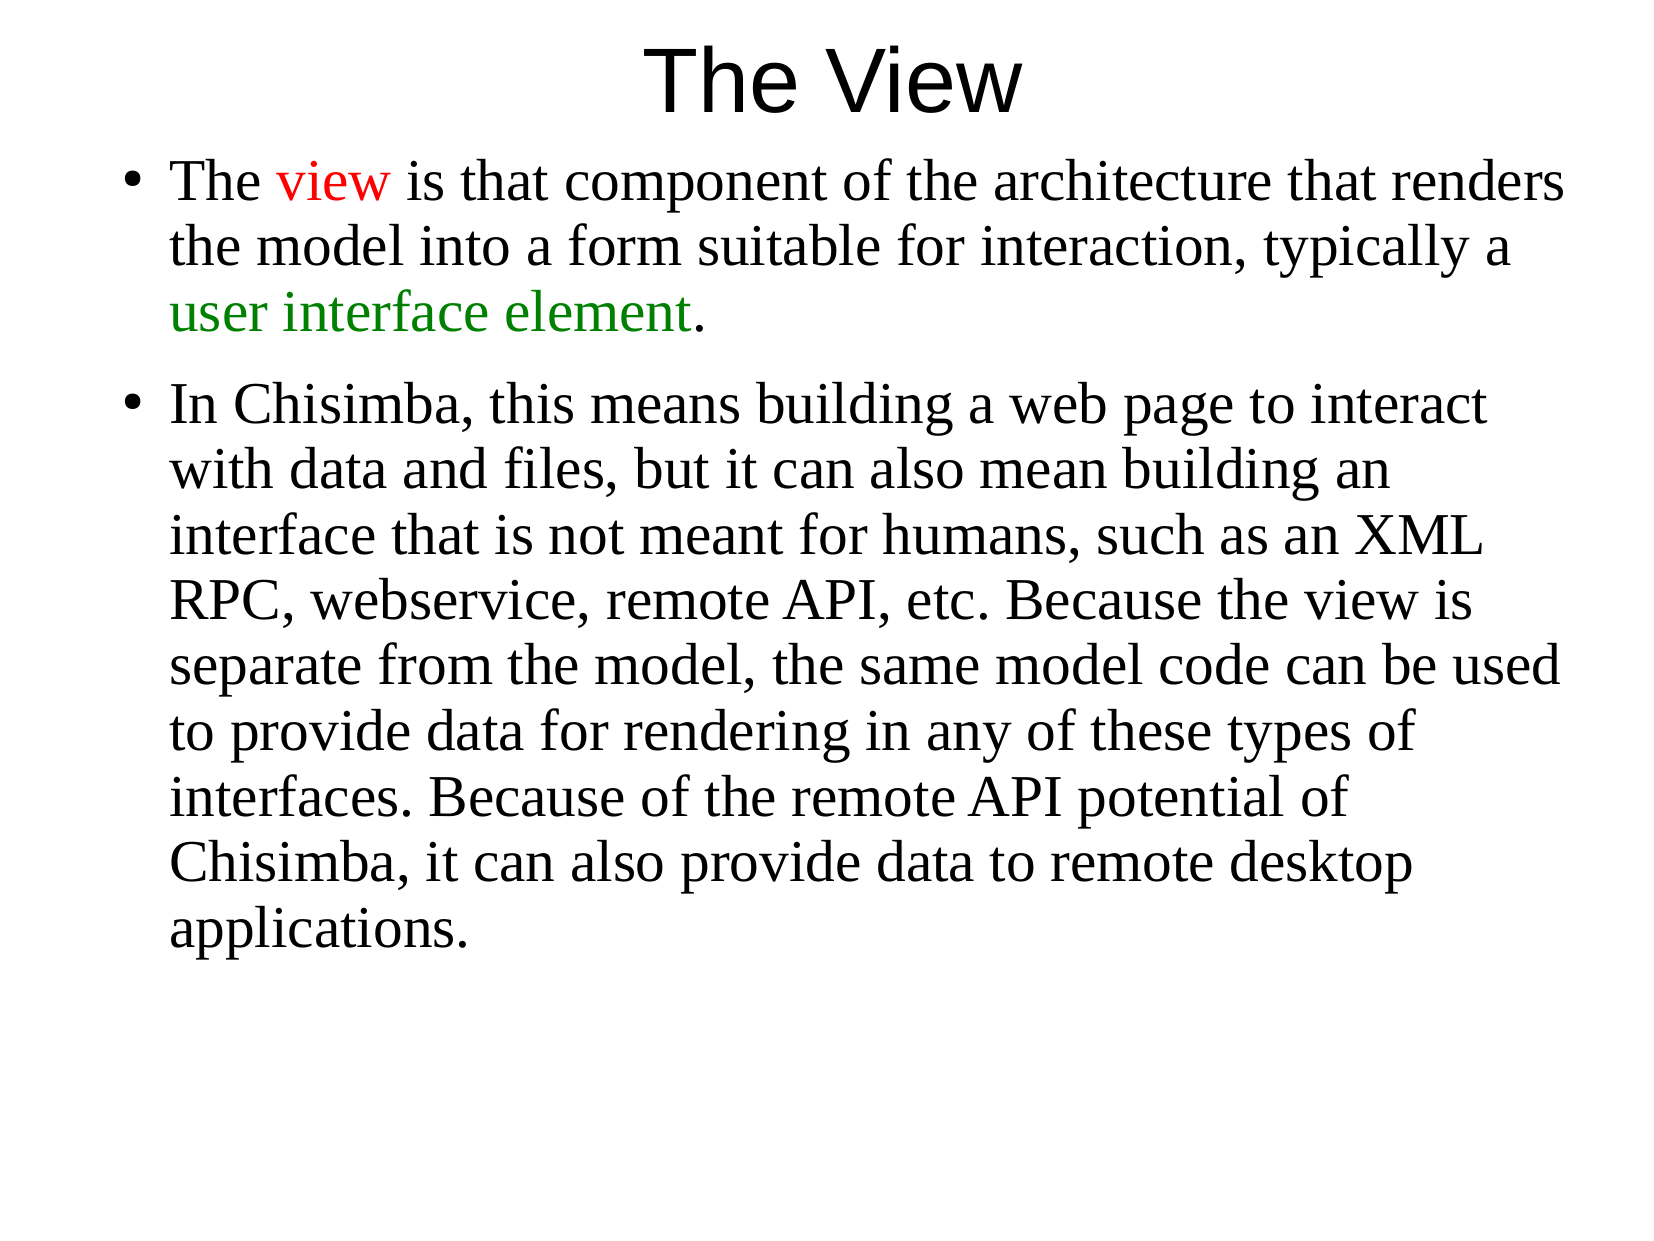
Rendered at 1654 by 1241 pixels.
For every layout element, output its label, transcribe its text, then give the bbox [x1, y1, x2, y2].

list The view is that component of the architecture that renders the model into a form suitable for interaction, typically a user interface element. In Chisimba, this means building a web page to interact with data and files, but it can also mean building an interface that is not meant for humans, such as an XML RPC, webservice, remote API, etc. Because the view is separate from the model, the same model code can be used to provide data for rendering in any of these types of interfaces. Because of the remote API potential of Chisimba, it can also provide data to remote desktop applications. [106, 147, 1595, 967]
title The View [88, 0, 1577, 178]
